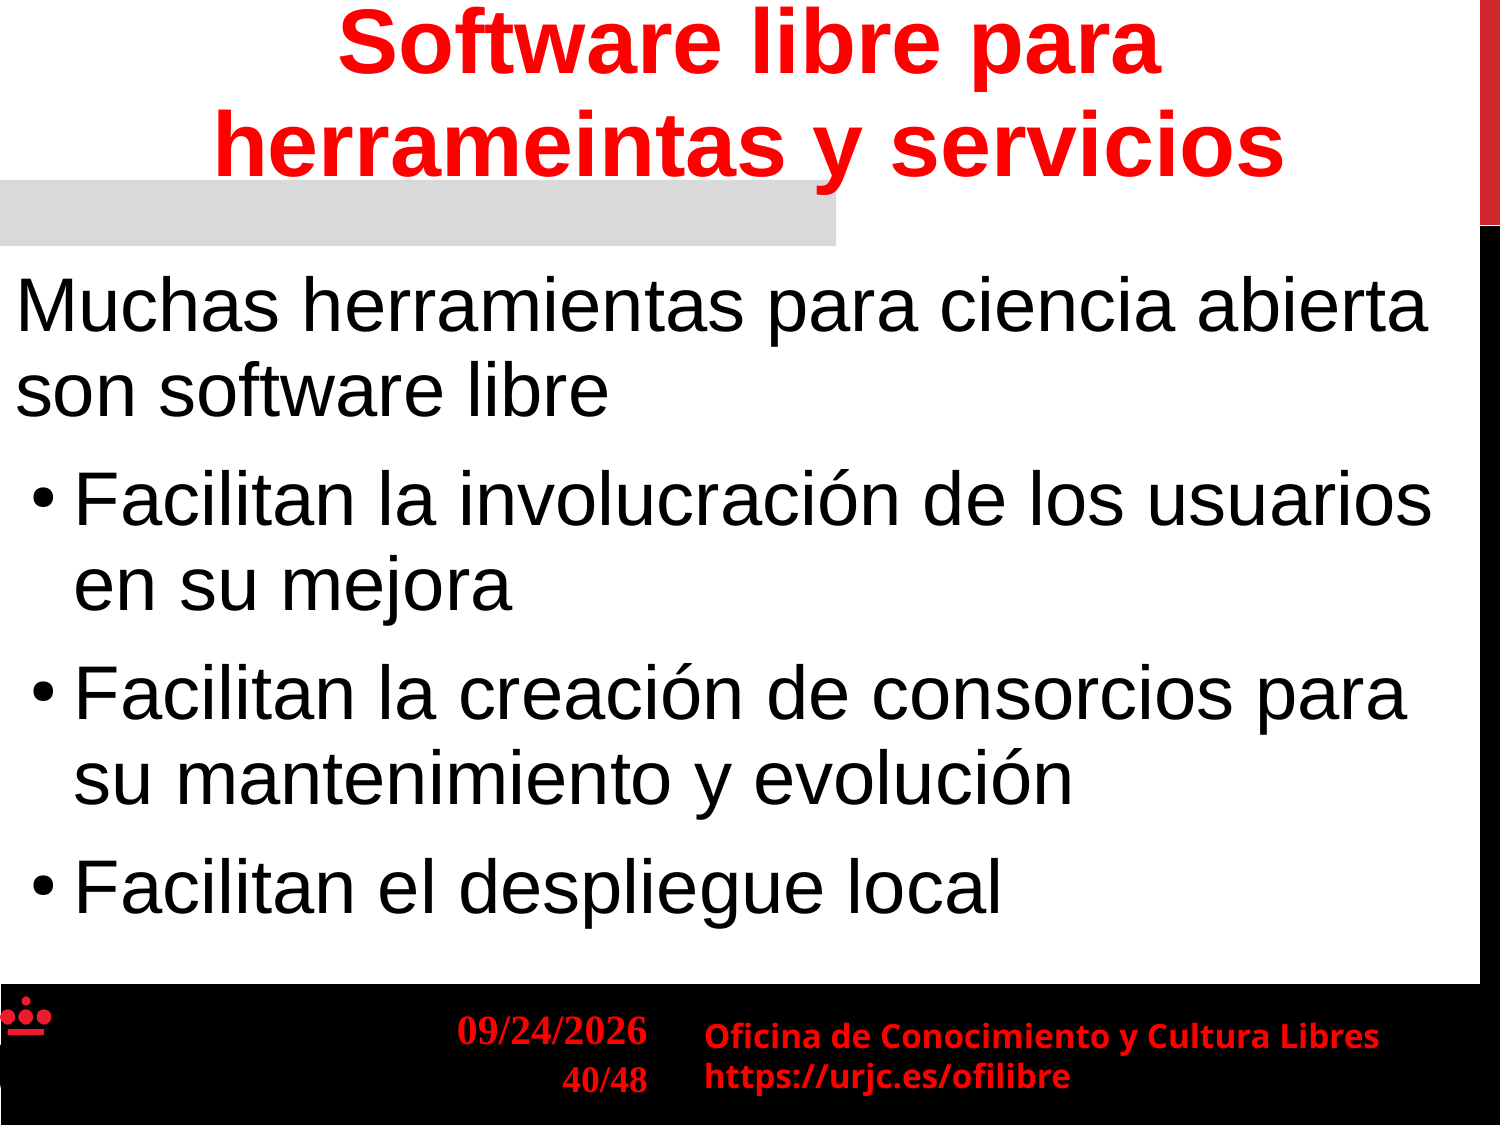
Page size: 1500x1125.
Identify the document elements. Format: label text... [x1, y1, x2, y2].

title Software libre para herrameintas y servicios [75, 0, 1425, 197]
list Muchas herramientas para ciencia abierta son software libre Facilitan la involucración de los usuarios en su mejora Facilitan la creación de consorcios para su mantenimiento y evolución Facilitan el despliegue local [15, 263, 1486, 931]
